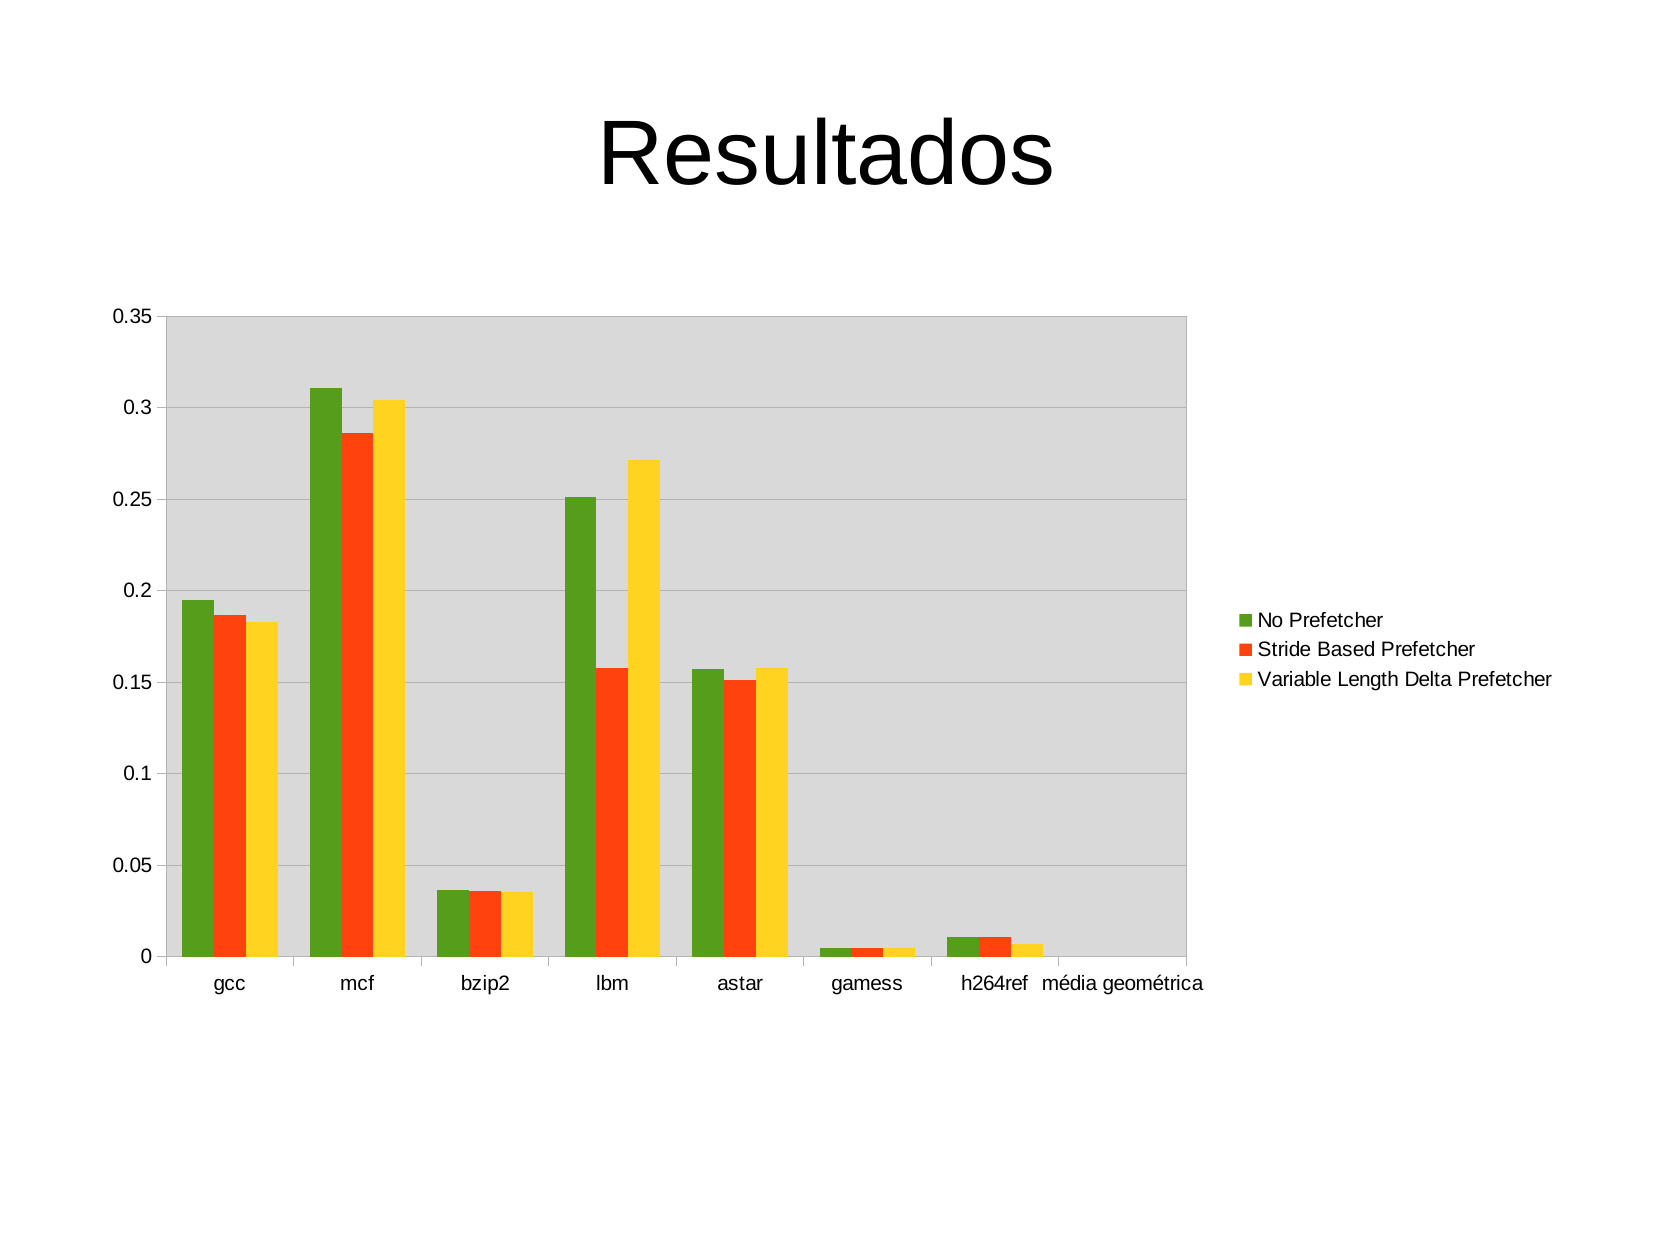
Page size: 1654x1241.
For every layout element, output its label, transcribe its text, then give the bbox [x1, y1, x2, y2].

chart [82, 290, 1571, 1010]
title Resultados [82, 49, 1571, 257]
